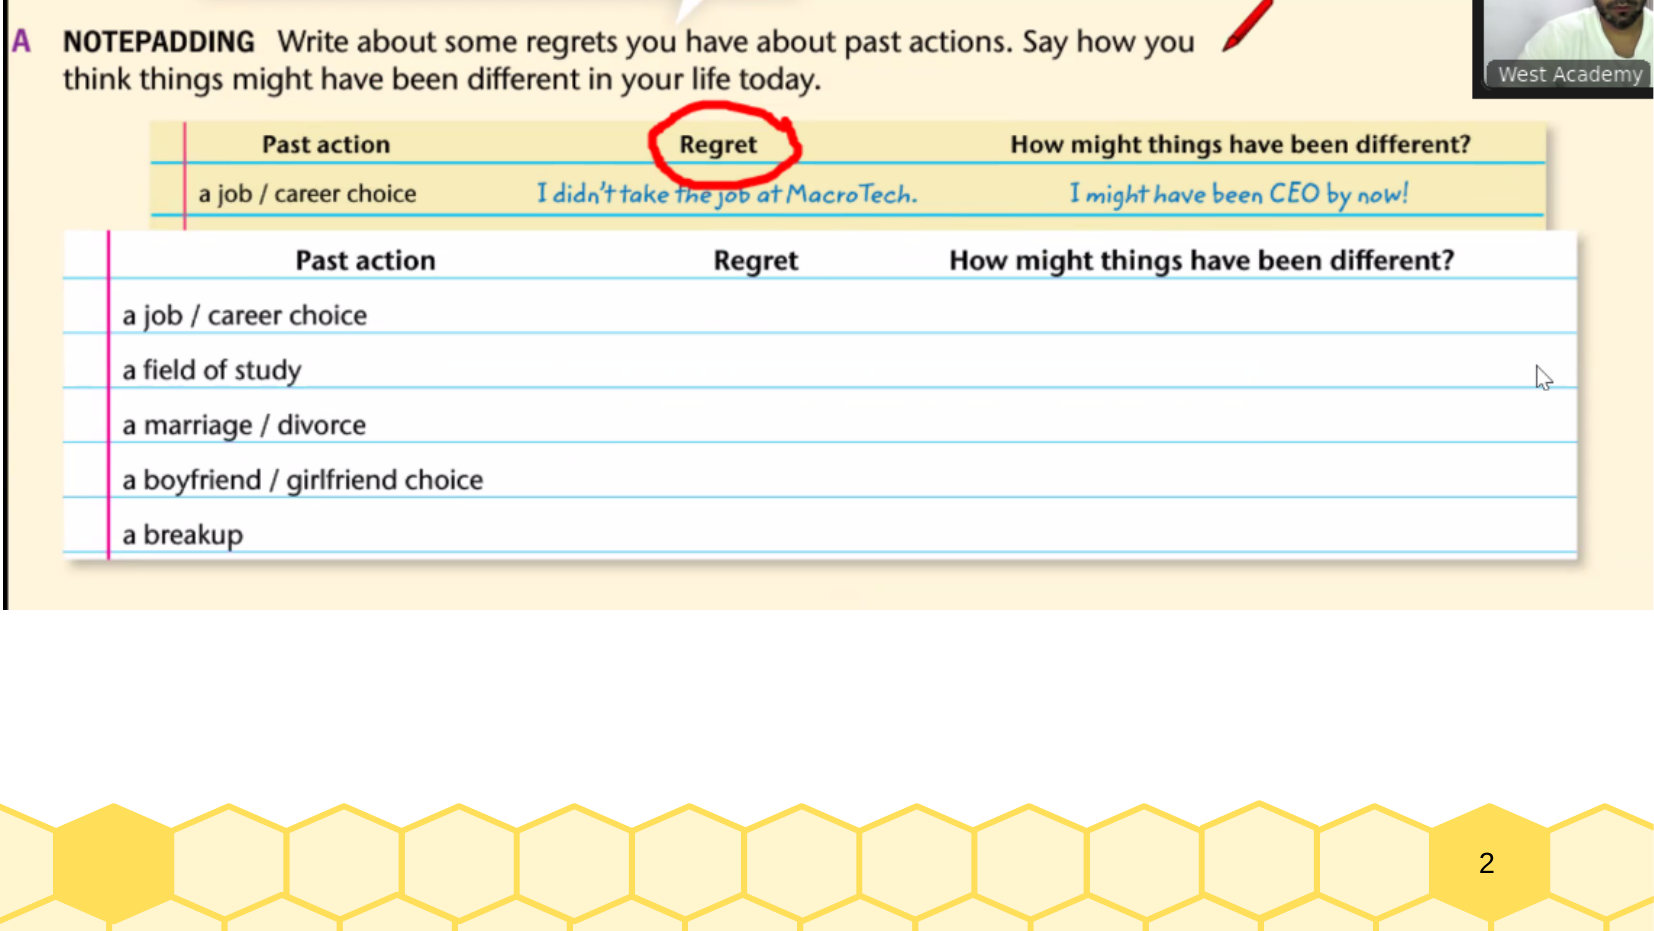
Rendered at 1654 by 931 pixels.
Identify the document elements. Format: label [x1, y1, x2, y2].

picture [3, 0, 1654, 610]
